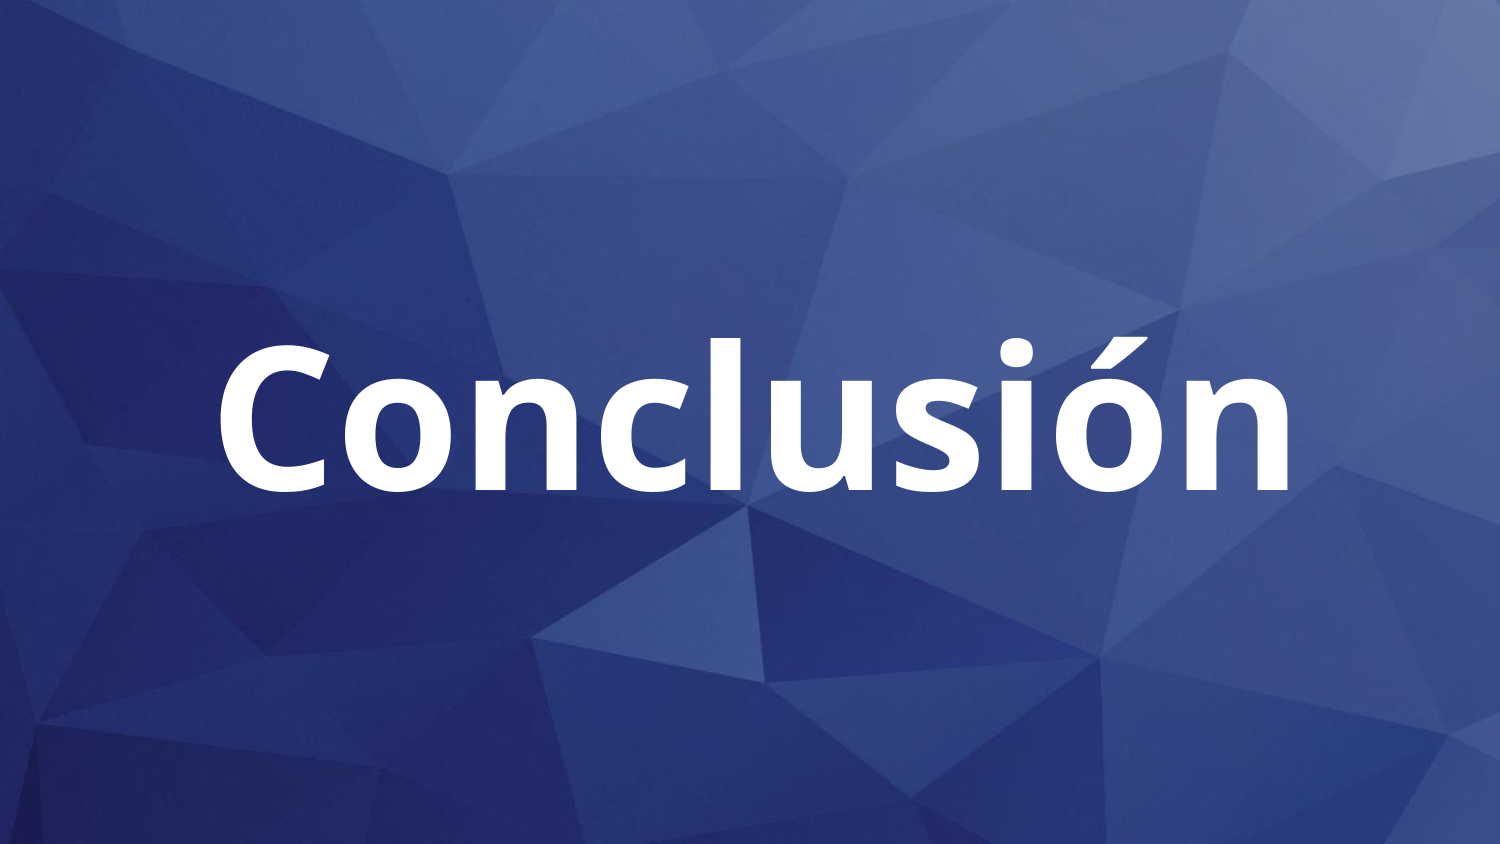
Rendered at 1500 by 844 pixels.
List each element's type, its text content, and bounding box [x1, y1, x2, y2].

text_box Conclusión [116, 298, 1397, 546]
picture [0, 0, 1500, 844]
